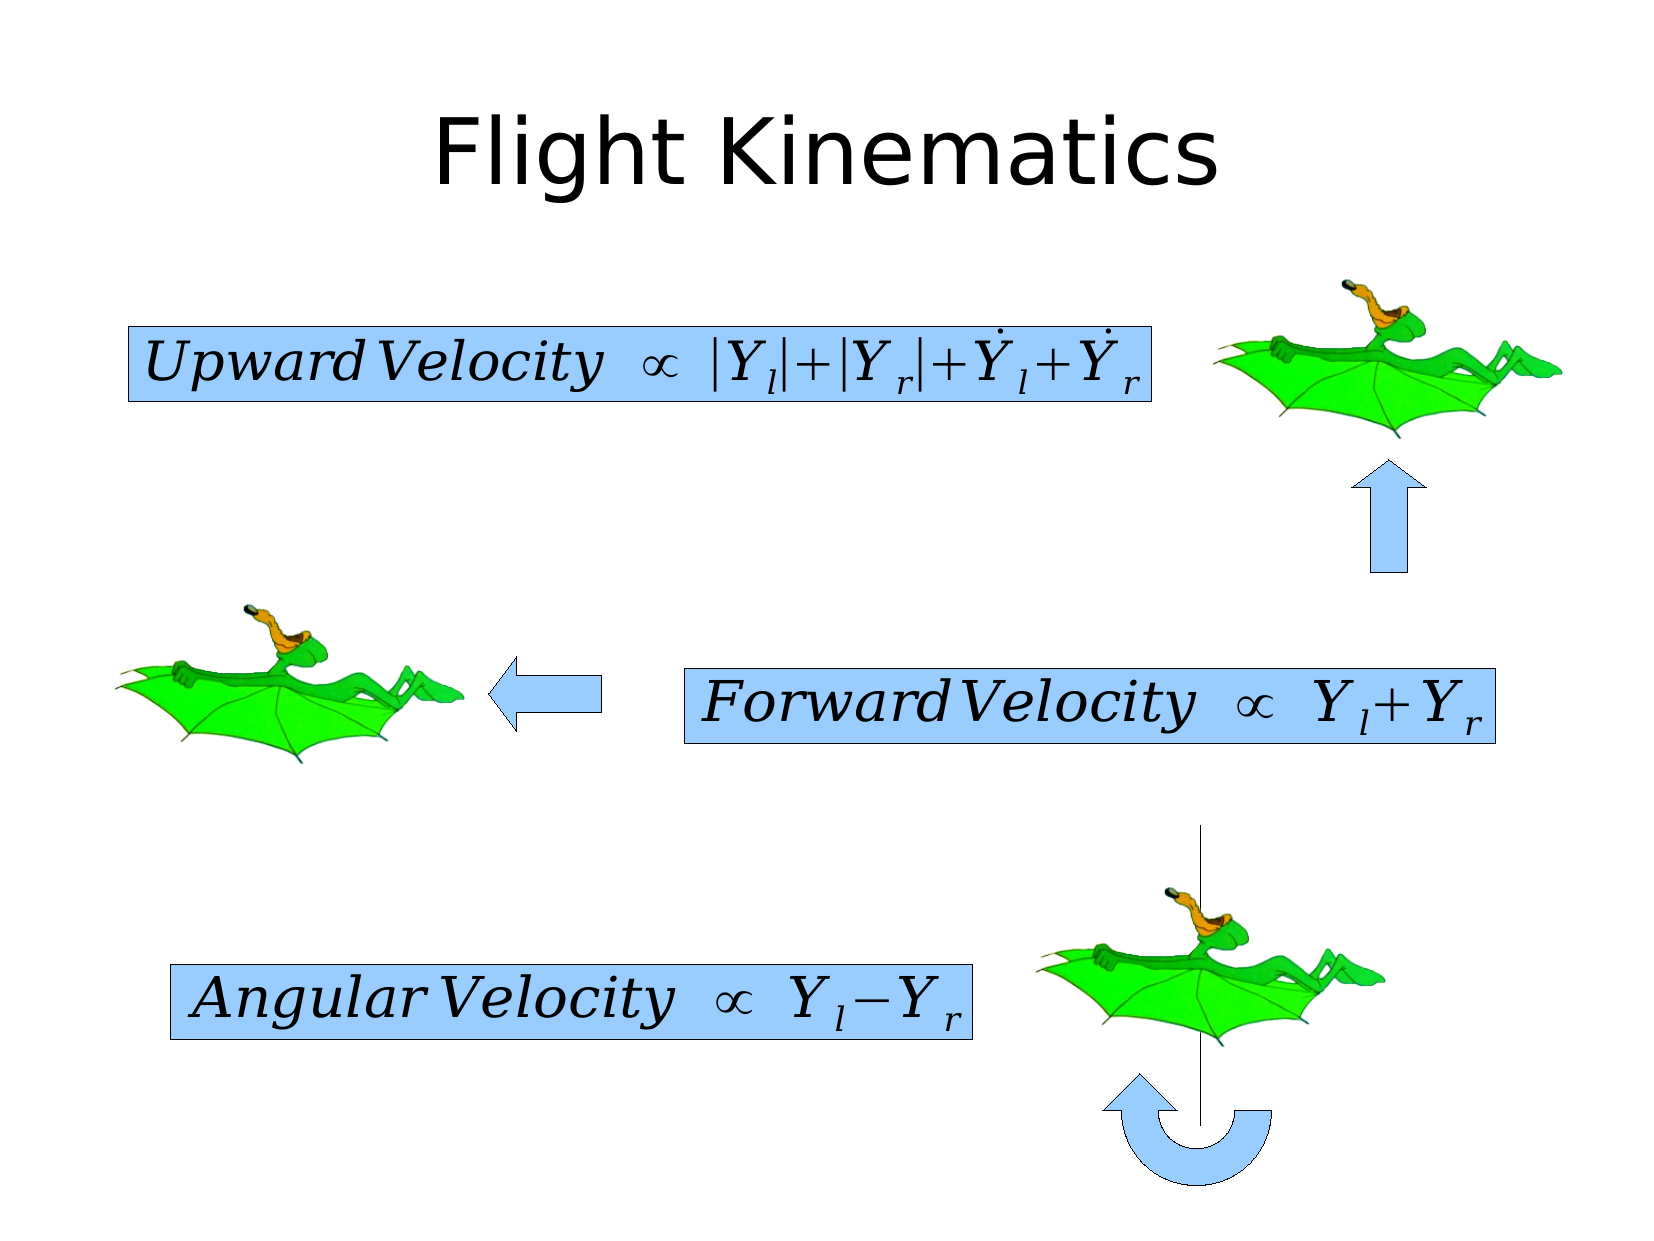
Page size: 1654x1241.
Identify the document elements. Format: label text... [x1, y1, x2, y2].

picture [99, 586, 475, 773]
title Flight Kinematics [82, 49, 1571, 257]
text_box [488, 656, 602, 732]
chart [684, 668, 1496, 744]
text_box [1102, 1073, 1272, 1186]
chart [170, 964, 973, 1040]
picture [1197, 261, 1573, 448]
text_box [300, 262, 1163, 451]
text_box [1351, 459, 1427, 573]
chart [128, 326, 1152, 402]
picture [1020, 869, 1396, 1056]
